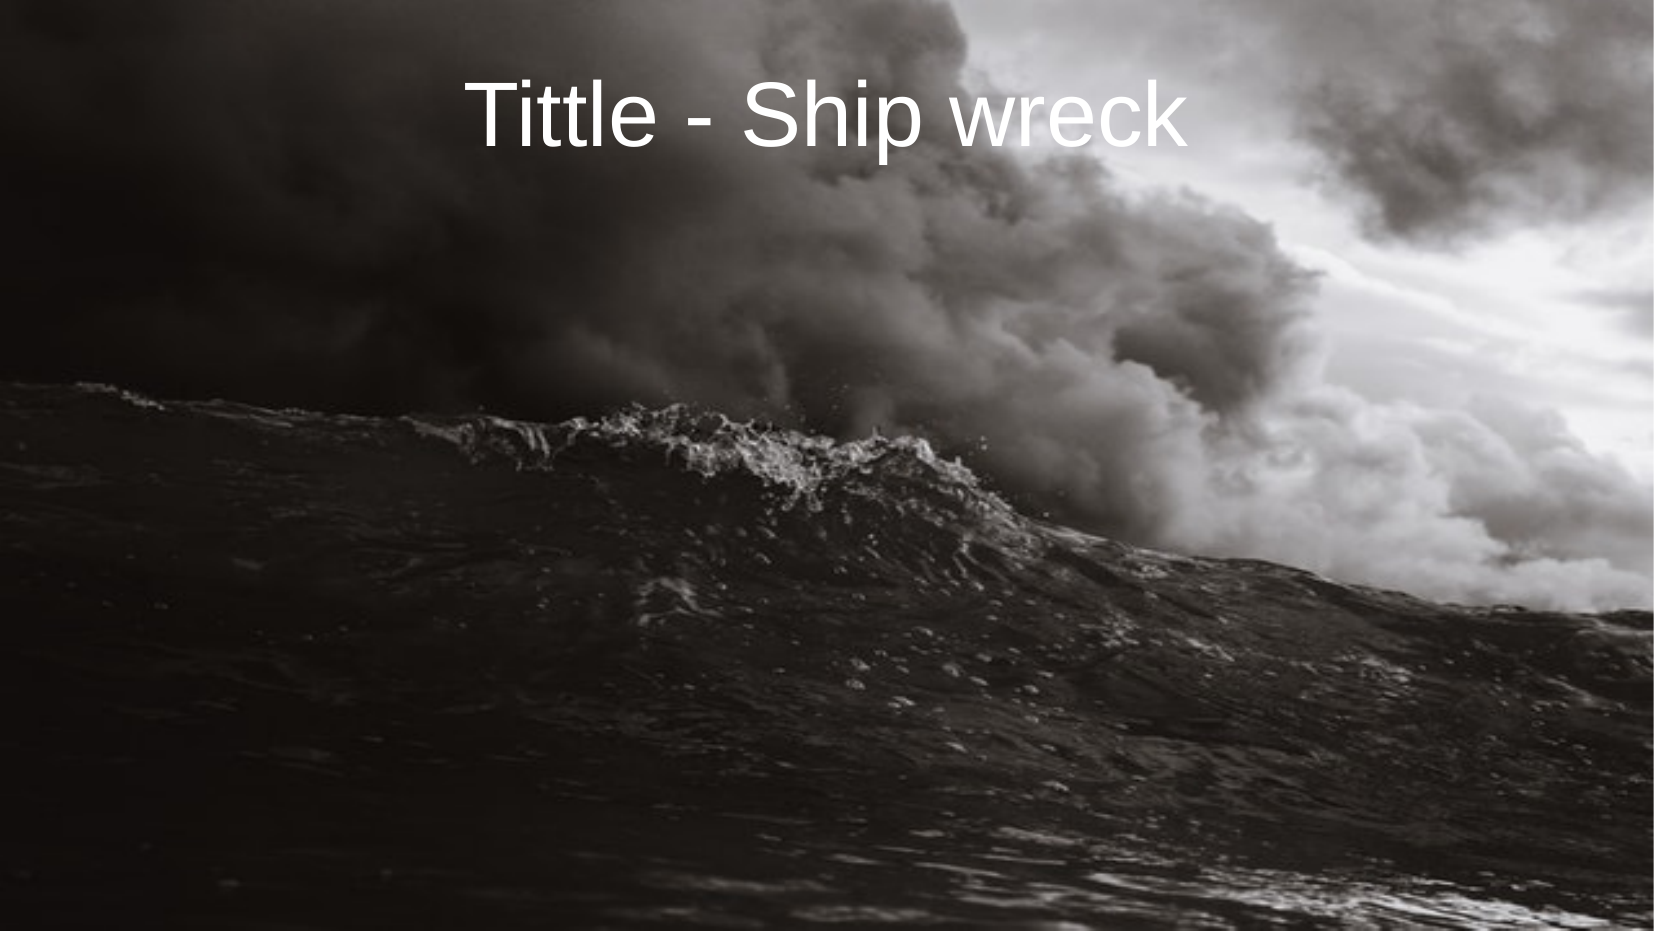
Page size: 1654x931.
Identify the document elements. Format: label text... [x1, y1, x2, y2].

title Tittle - Ship wreck [82, 37, 1571, 193]
picture [0, 0, 1654, 931]
